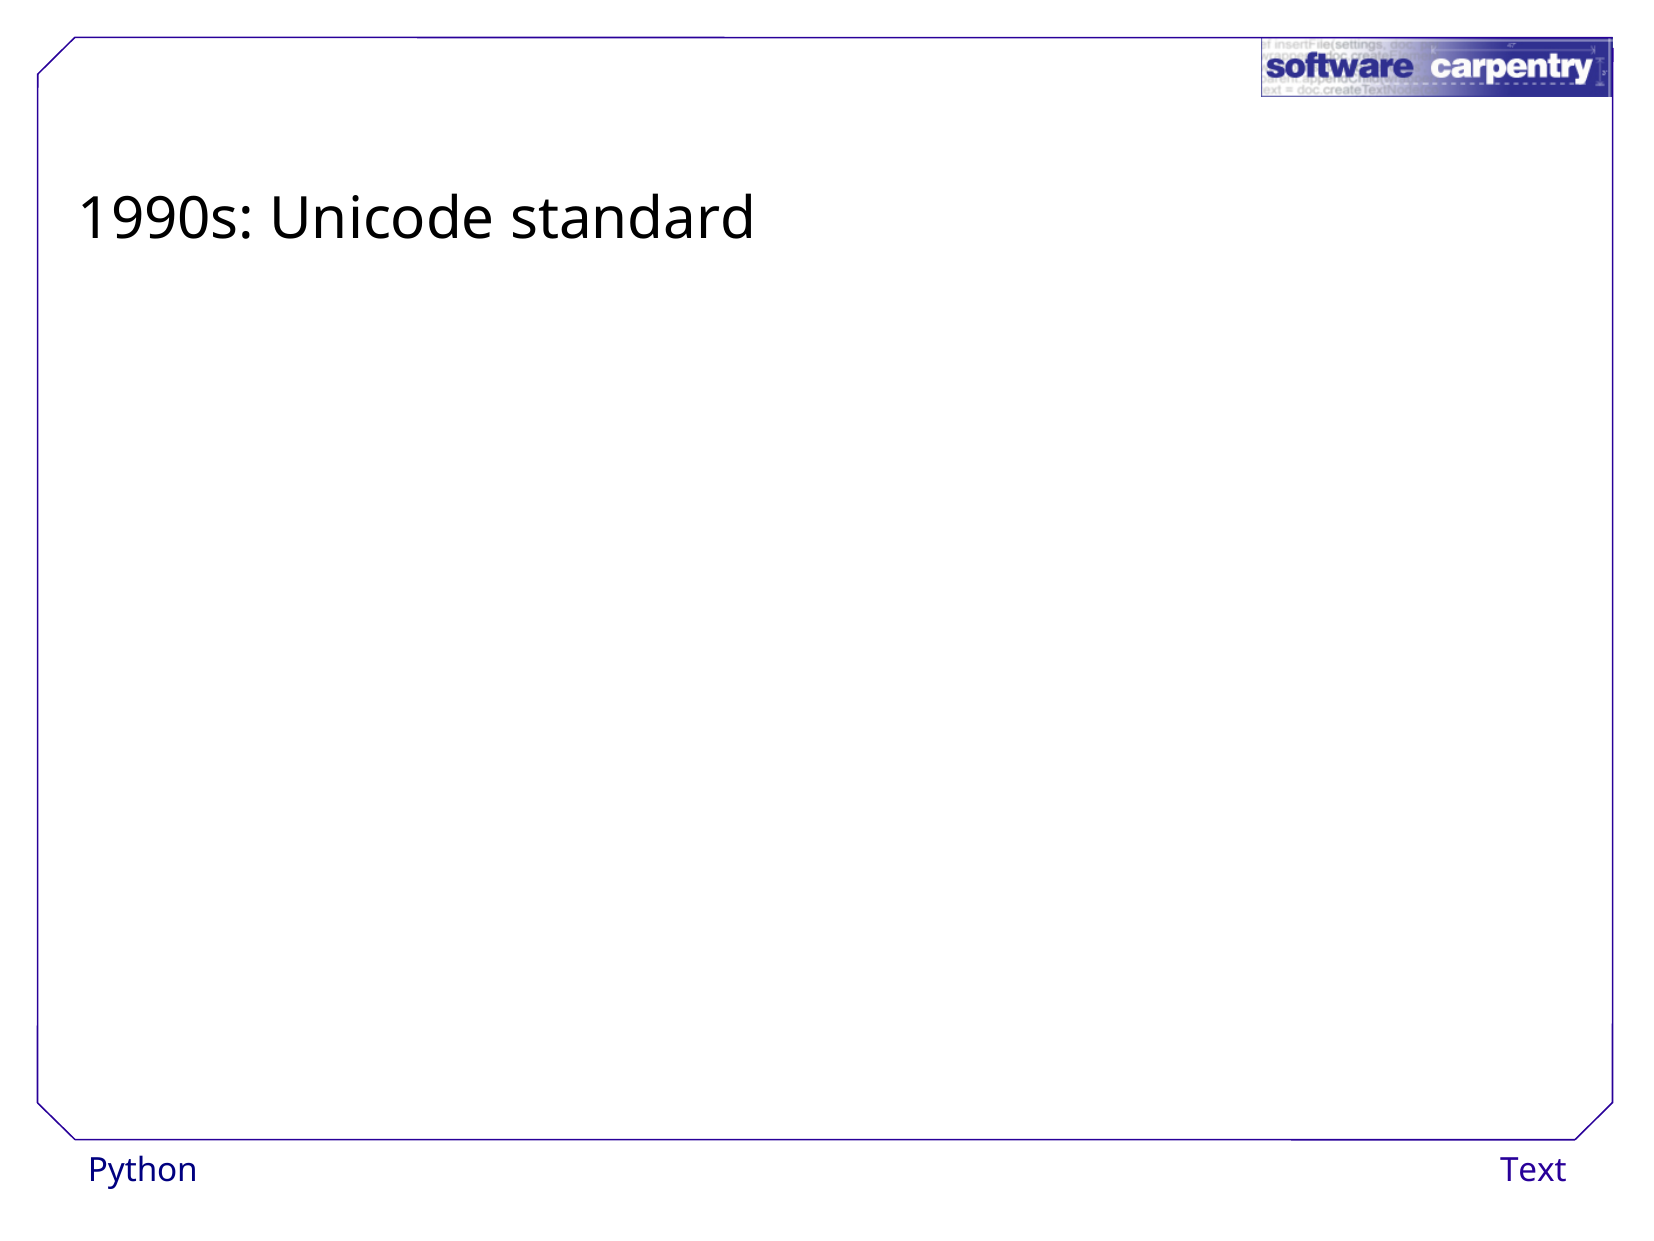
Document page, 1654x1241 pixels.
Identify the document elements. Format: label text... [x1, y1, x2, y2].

picture [1261, 39, 1613, 97]
text_box 1990s: Unicode standard [63, 138, 922, 259]
